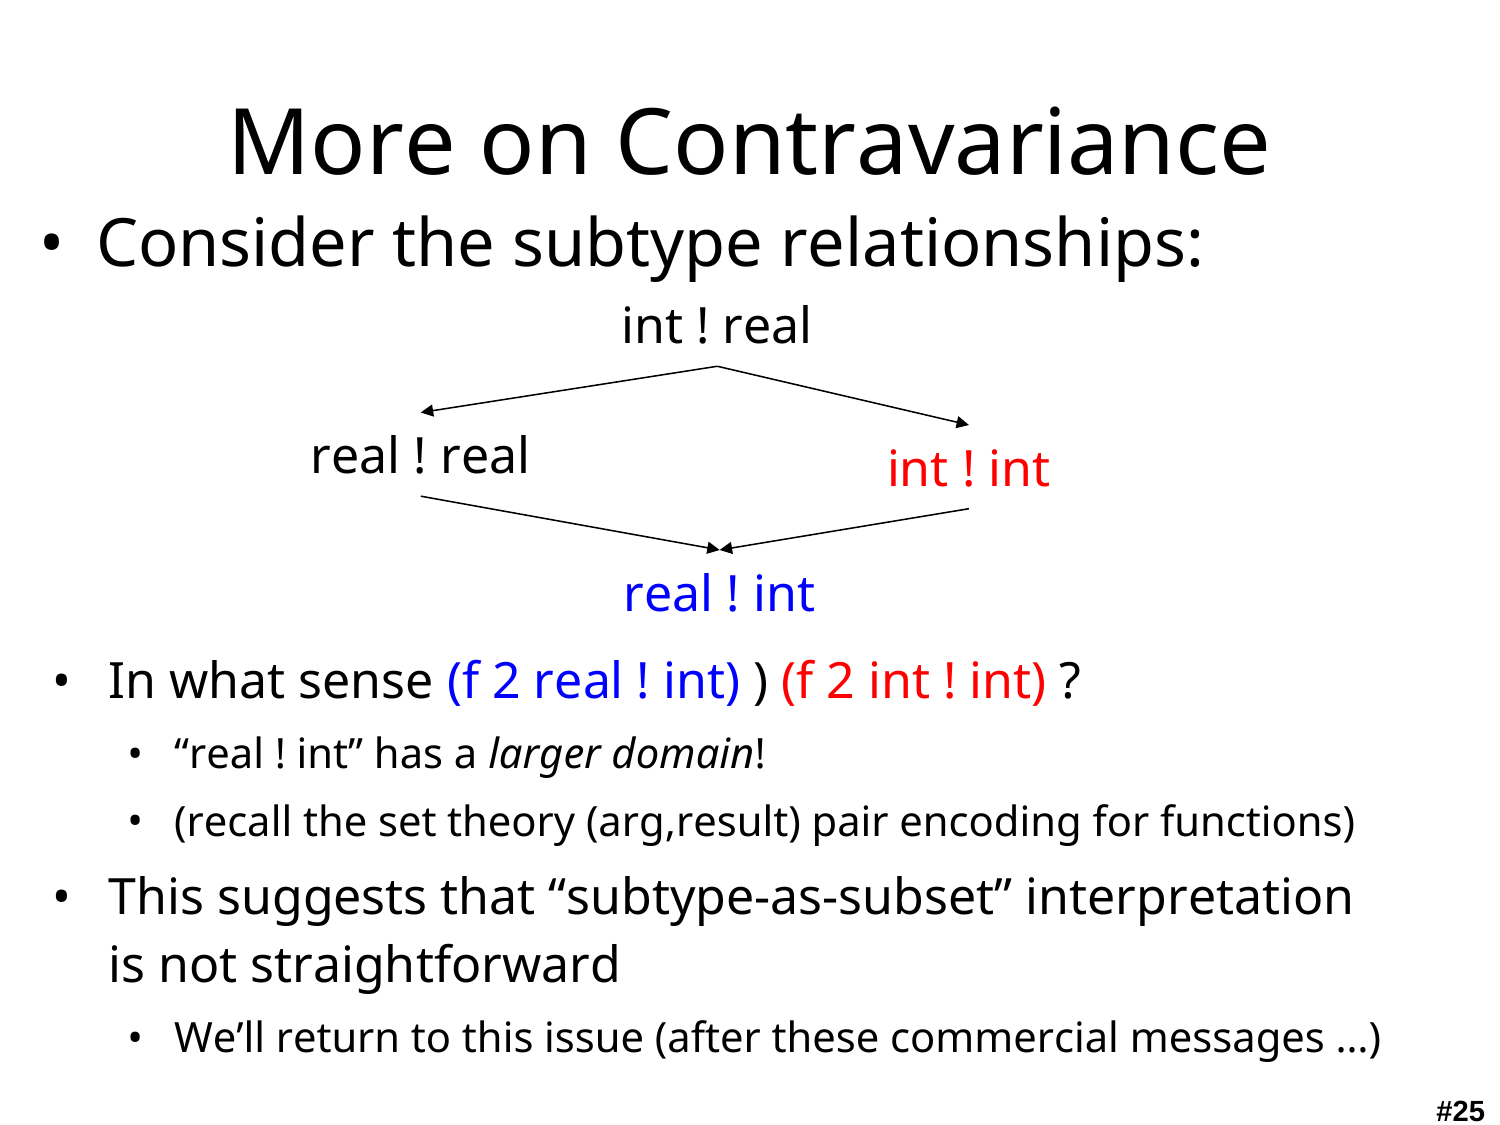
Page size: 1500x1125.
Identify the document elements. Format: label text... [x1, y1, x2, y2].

text_box real ! int [609, 549, 831, 634]
list Consider the subtype relationships: [24, 187, 1476, 281]
text_box In what sense (f 2 real ! int) ) (f 2 int ! int) ? “real ! int” has a larger domain! (recall the set theory (arg,result) pair encoding for functions) This suggests that “subtype-as-subset” interpretation is not straightforward We’ll return to this issue (after these commercial messages …) [37, 637, 1401, 1000]
text_box int ! int [872, 424, 1066, 509]
text_box int ! real [606, 282, 828, 367]
text_box real ! real [296, 412, 546, 497]
title More on Contravariance [24, 45, 1476, 187]
